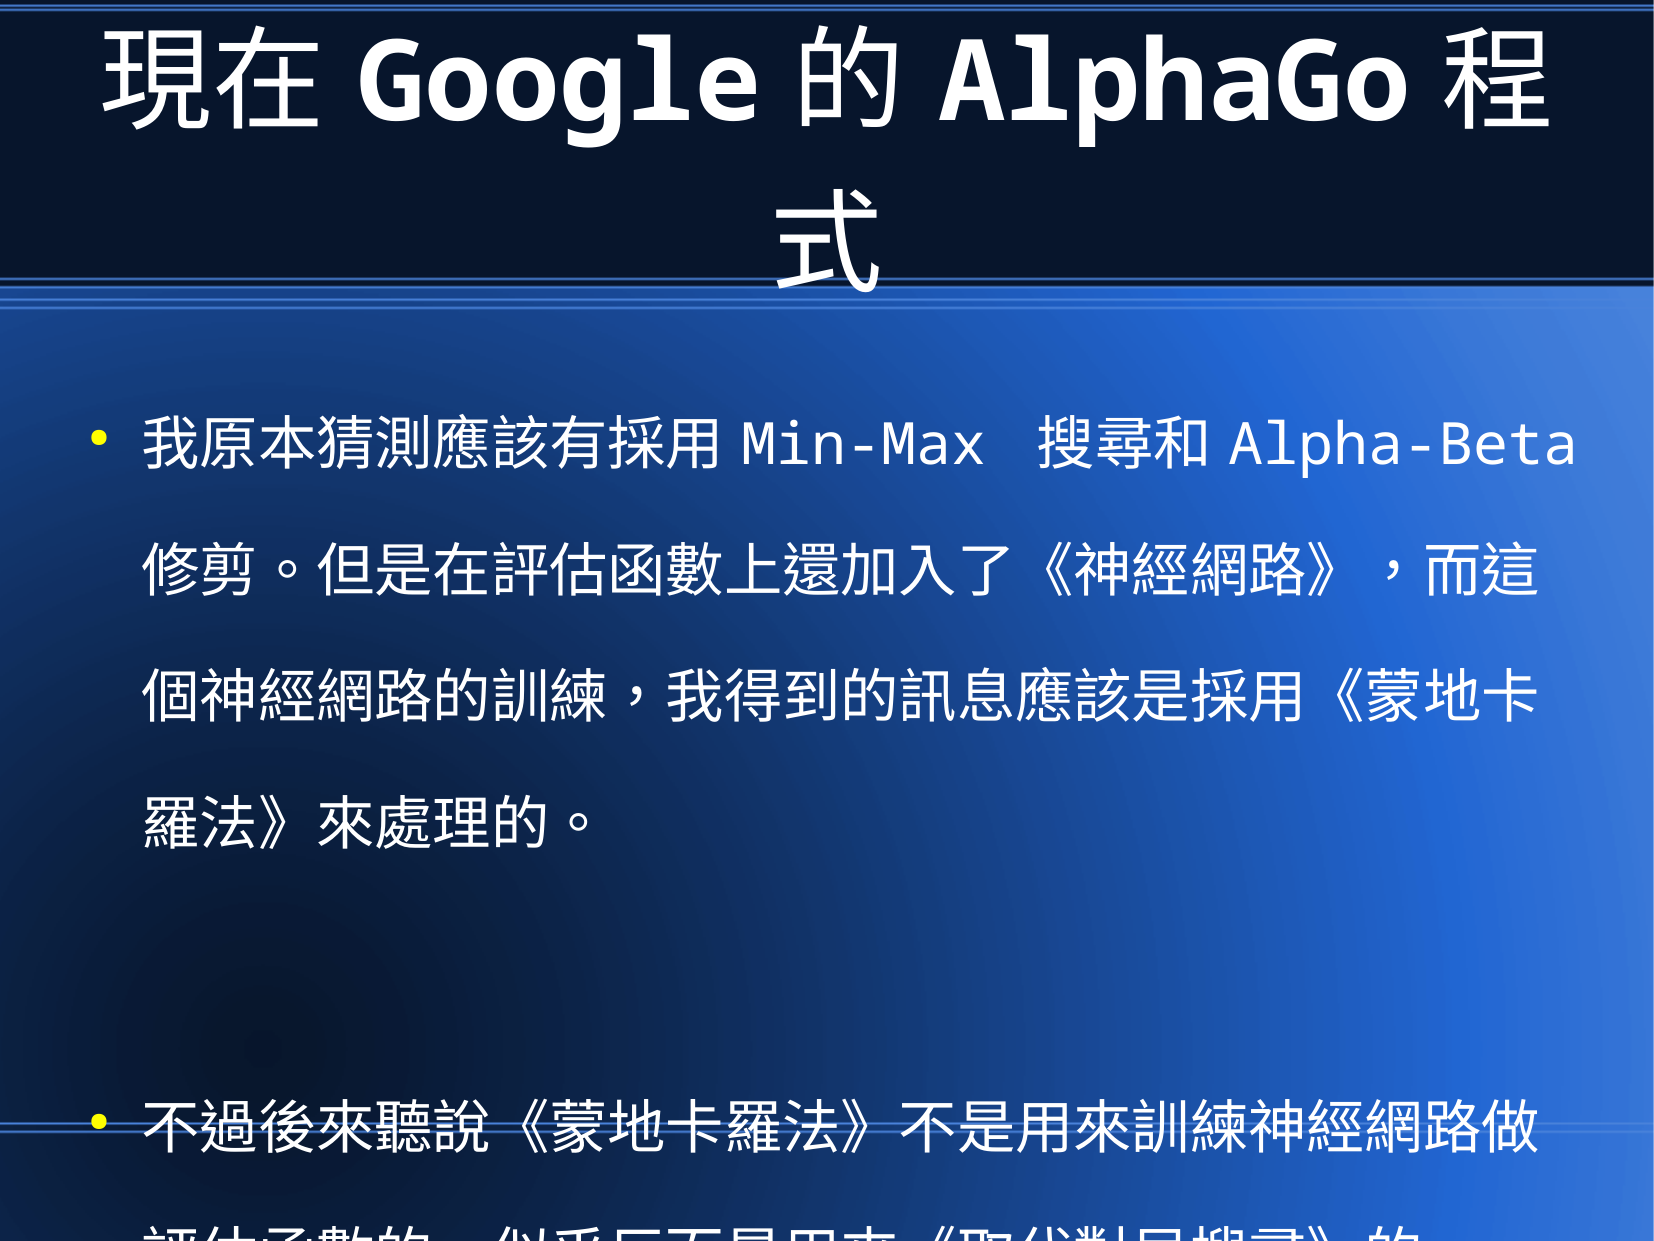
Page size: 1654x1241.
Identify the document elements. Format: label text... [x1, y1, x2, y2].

title 現在Google的AlphaGo程式 [82, 49, 1571, 257]
list 我原本猜測應該有採用Min-Max 搜尋和Alpha-Beta修剪。但是在評估函數上還加入了《神經網路》，而這個神經網路的訓練，我得到的訊息應該是採用《蒙地卡羅法》來處理的。 不過後來聽說《蒙地卡羅法》不是用來訓練神經網路做評估函數的，似乎反而是用來《取代對局搜尋》的。 [70, 355, 1583, 1241]
picture [0, 0, 1654, 1241]
